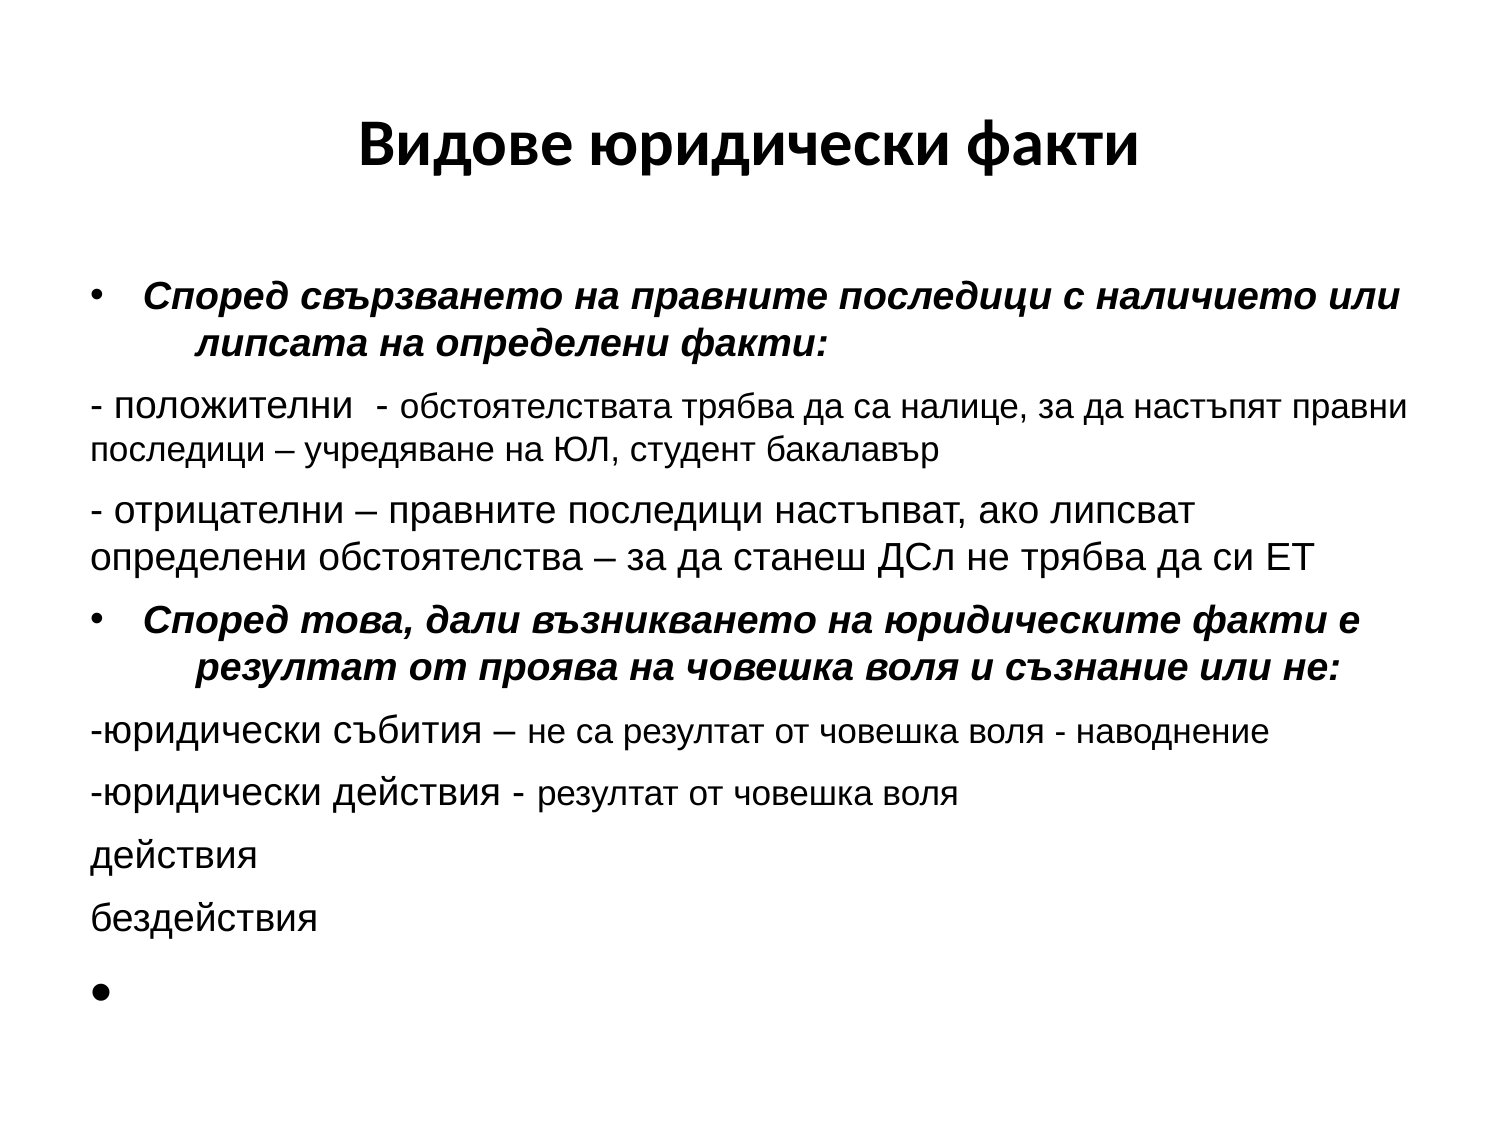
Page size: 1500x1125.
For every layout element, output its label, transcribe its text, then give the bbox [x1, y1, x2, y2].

list Според свързването на правните последици с наличието или липсата на определени факти: - положителни - обстоятелствата трябва да са налице, за да настъпят правни последици – учредяване на ЮЛ, студент бакалавър - отрицателни – правните последици настъпват, ако липсват определени обстоятелства – за да станеш ДСл не трябва да си ЕТ Според това, дали възникването на юридическите факти е резултат от проява на човешка воля и съзнание или не: -юридически събития – не са резултат от човешка воля - наводнение -юридически действия - резултат от човешка воля действия бездействия [75, 262, 1426, 1005]
title Видове юридически факти [75, 45, 1426, 233]
